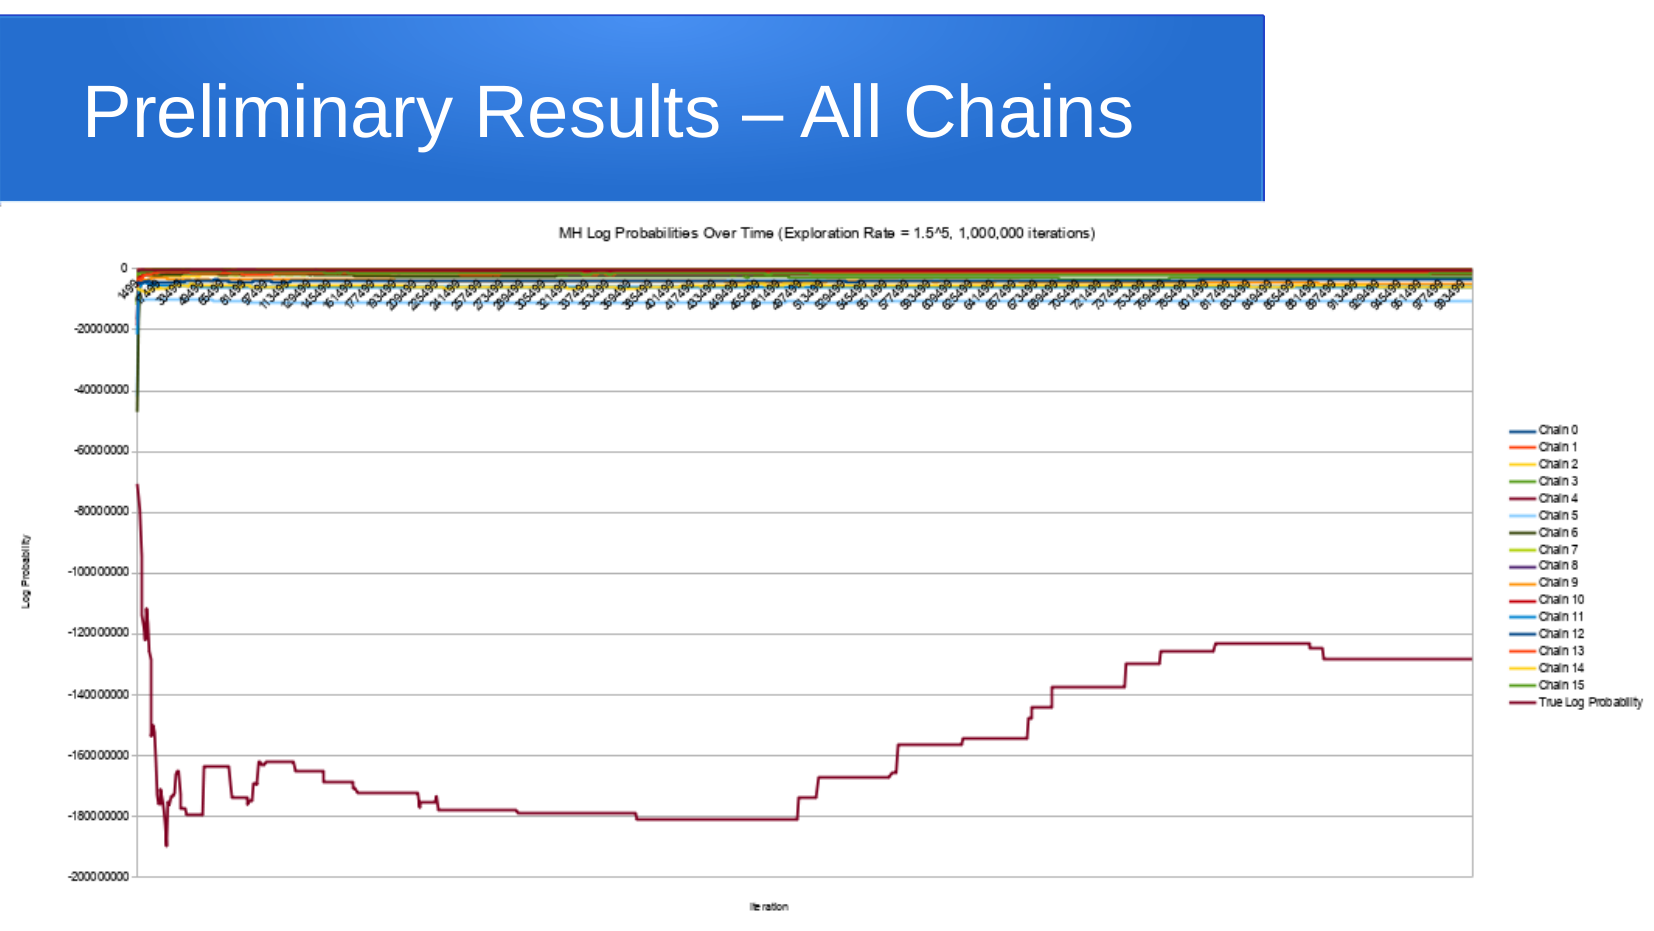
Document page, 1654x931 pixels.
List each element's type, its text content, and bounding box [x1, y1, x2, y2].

picture [0, 201, 1654, 931]
title Preliminary Results – All Chains [82, 35, 1235, 189]
